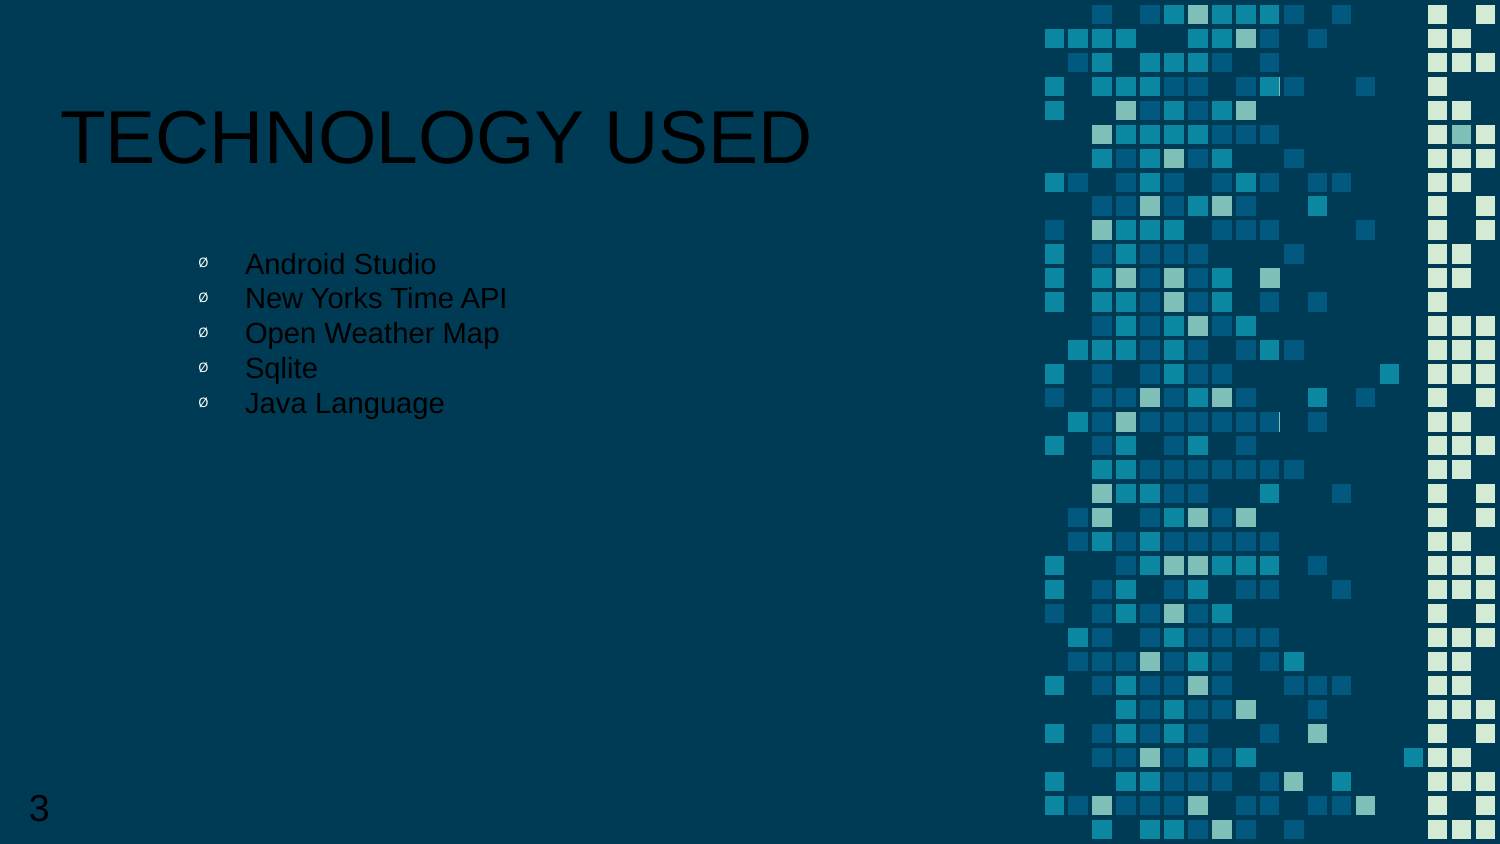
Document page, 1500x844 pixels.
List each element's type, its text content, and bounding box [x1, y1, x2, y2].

slide_number <number> [13, 774, 104, 839]
title TECHNOLOGY USED [44, 52, 931, 194]
text_box Android Studio New Yorks Time API Open Weather Map Sqlite Java Language [183, 237, 532, 428]
